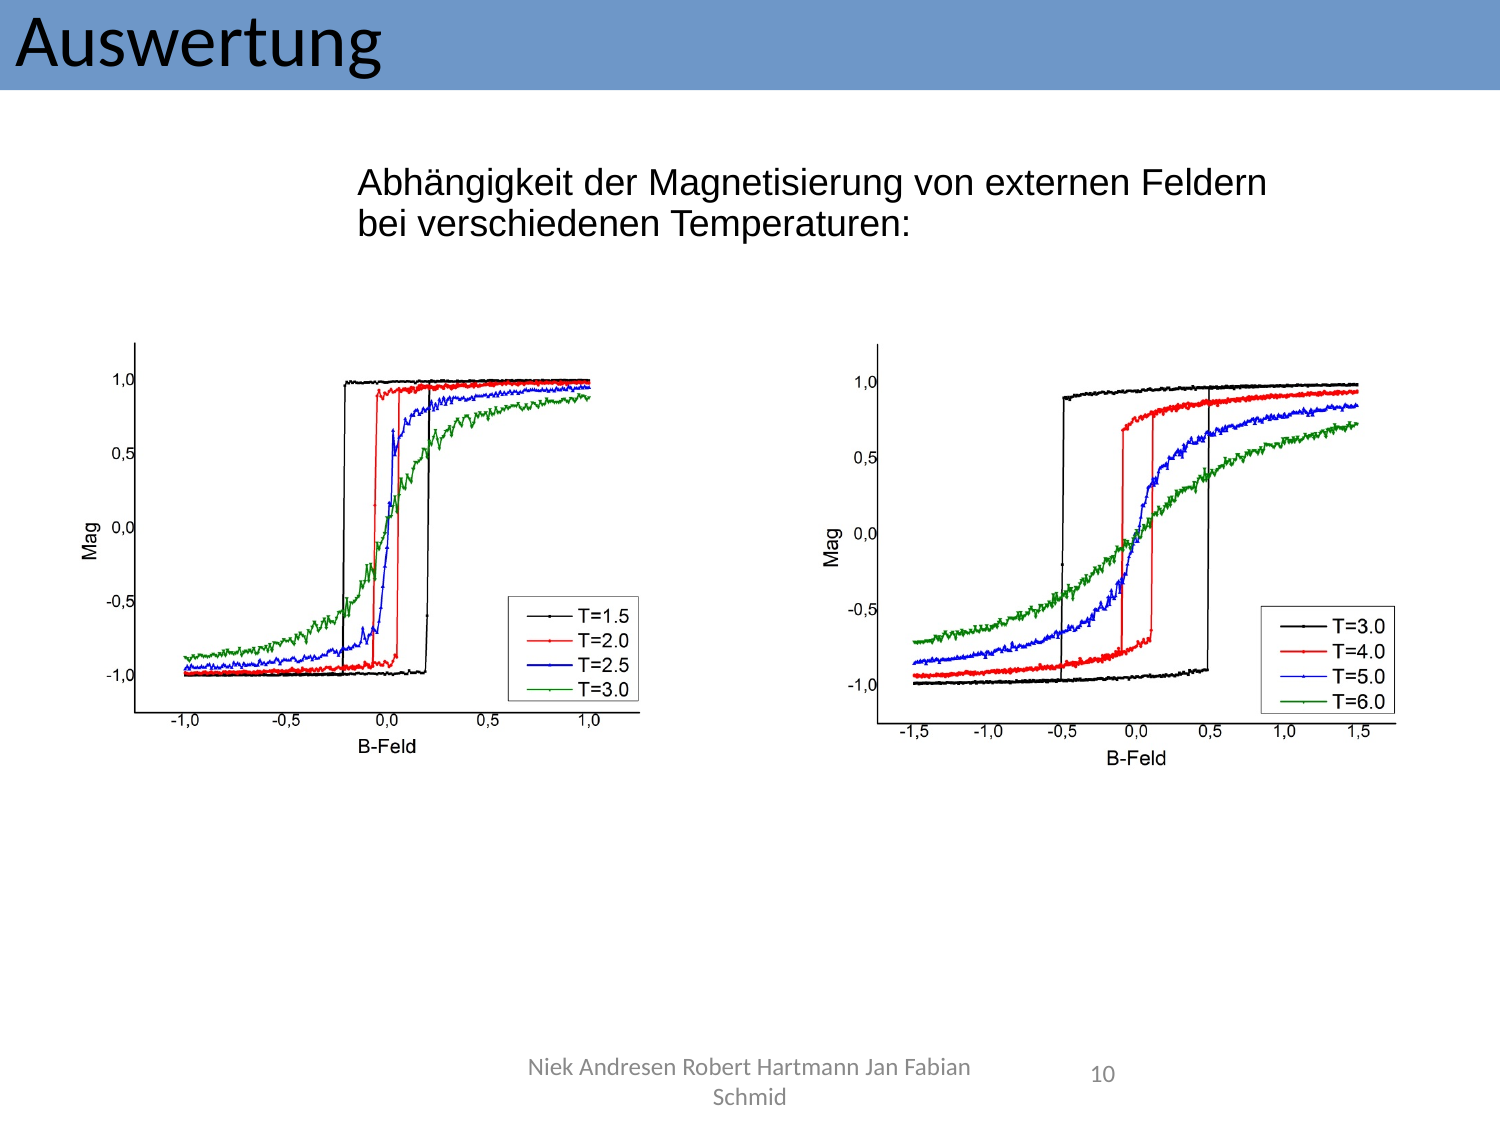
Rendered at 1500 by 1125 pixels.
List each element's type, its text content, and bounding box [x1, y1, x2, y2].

text_box Auswertung [0, 0, 1500, 91]
picture [2, 283, 1500, 811]
text_box Niek Andresen Robert Hartmann Jan Fabian Schmid [512, 1042, 988, 1103]
text_box Abhängigkeit der Magnetisierung von externen Feldern bei verschiedenen Temperaturen: [342, 153, 1283, 253]
text_box <Nummer> [1074, 1042, 1426, 1103]
